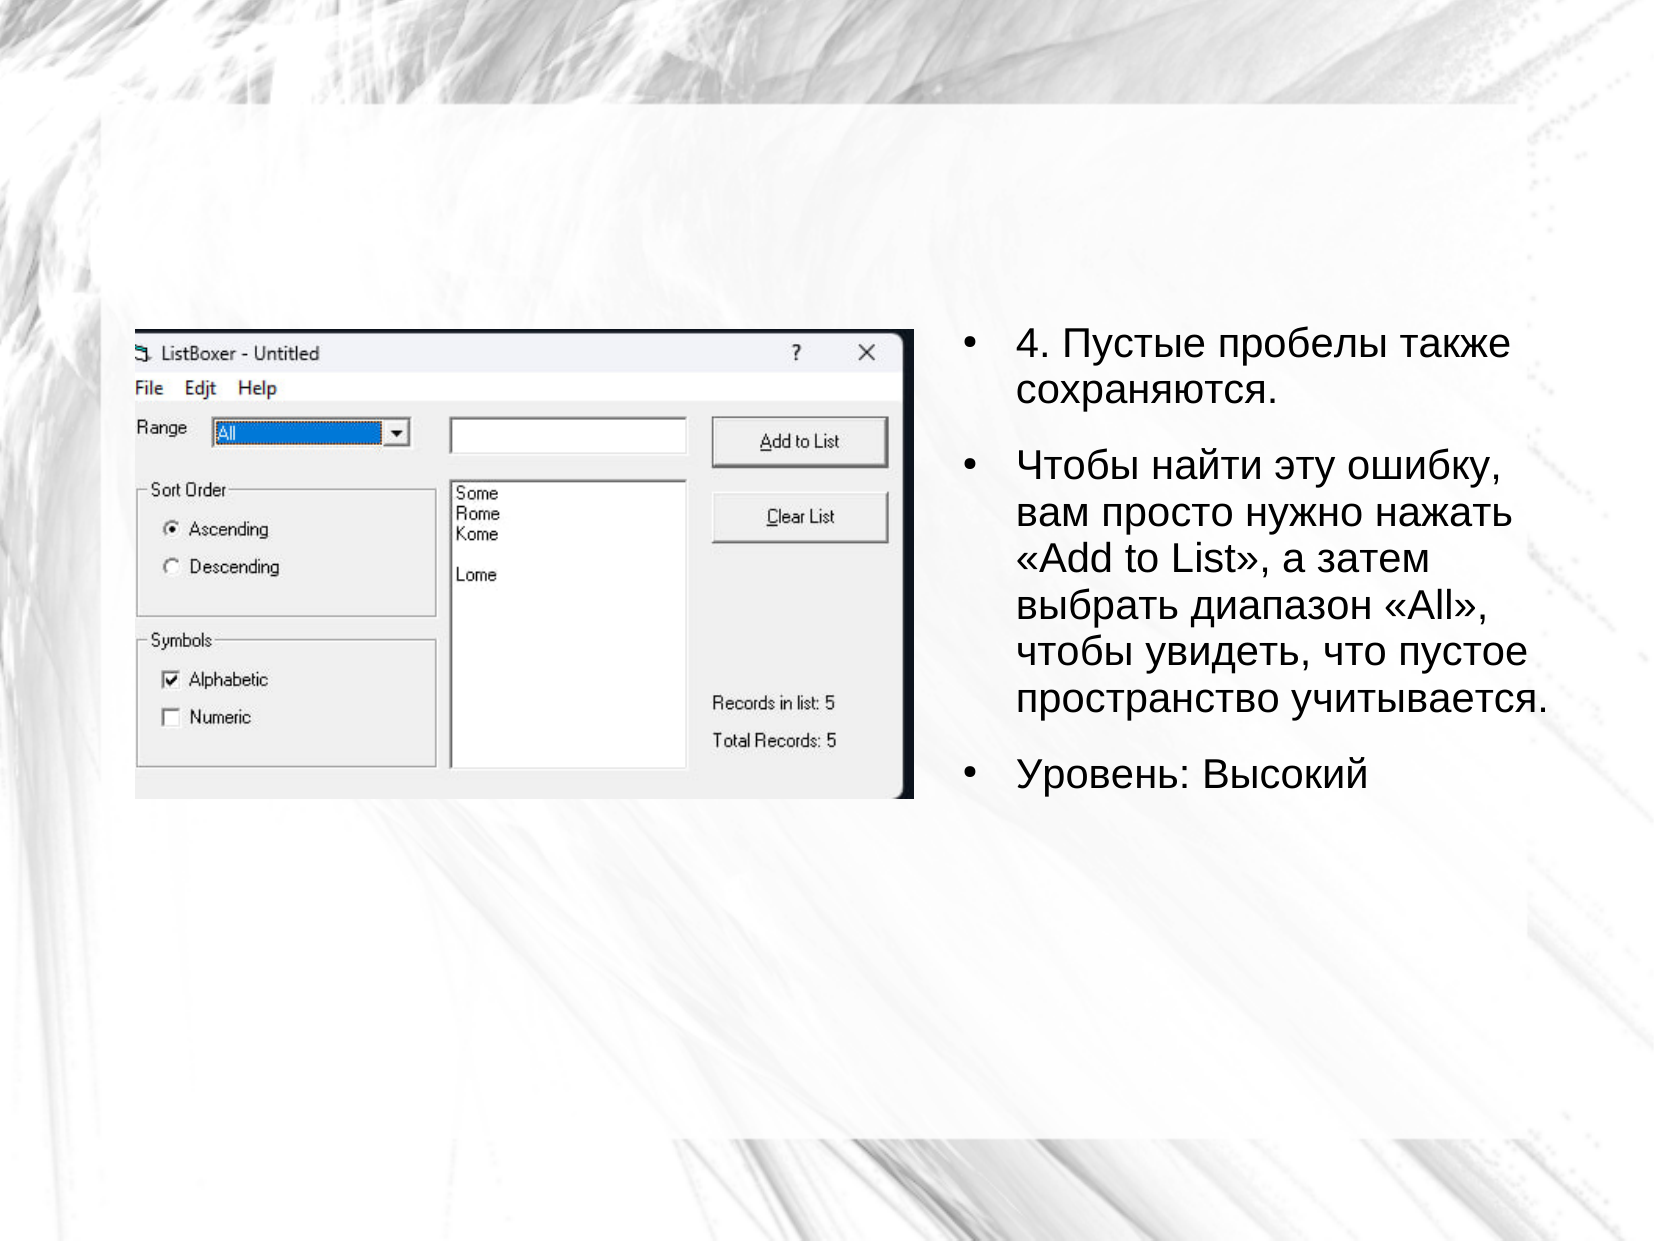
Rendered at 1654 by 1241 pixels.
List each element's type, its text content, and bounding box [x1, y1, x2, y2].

list 4. Пустые пробелы также сохраняются. Чтобы найти эту ошибку, вам просто нужно нажать «Add to List», а затем выбрать диапазон «All», чтобы увидеть, что пустое пространство учитывается. Уровень: Высокий [945, 319, 1571, 1126]
picture [0, 0, 1654, 1241]
